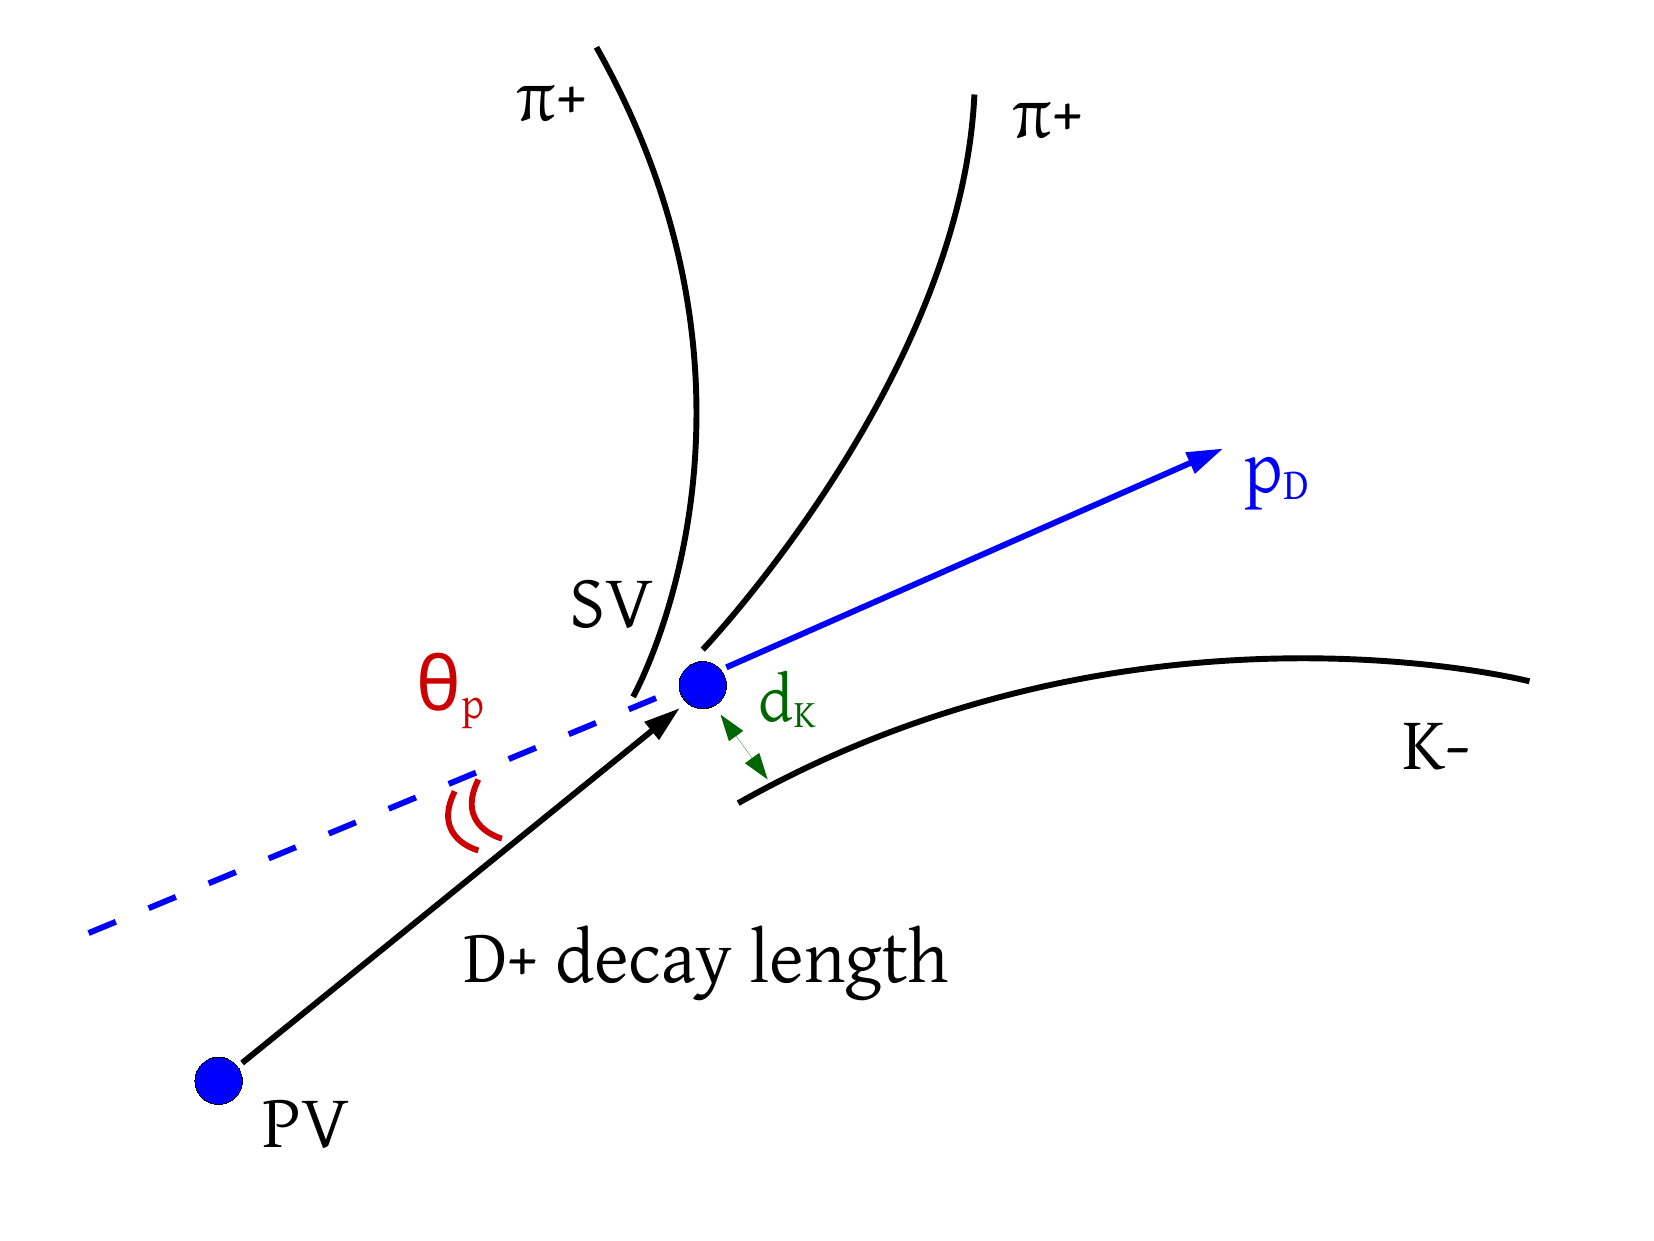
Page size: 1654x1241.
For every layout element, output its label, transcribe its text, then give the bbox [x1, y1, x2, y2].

text_box D+ decay length [448, 909, 1040, 1241]
text_box PV [248, 1074, 390, 1241]
text_box K- [1387, 696, 1530, 867]
text_box θp [401, 637, 544, 808]
text_box pD [1228, 419, 1371, 609]
text_box [697, 661, 727, 709]
text_box π+ [501, 47, 644, 218]
text_box [194, 1057, 243, 1105]
text_box π+ [998, 65, 1140, 235]
text_box dK [744, 655, 886, 826]
text_box SV [554, 555, 697, 726]
